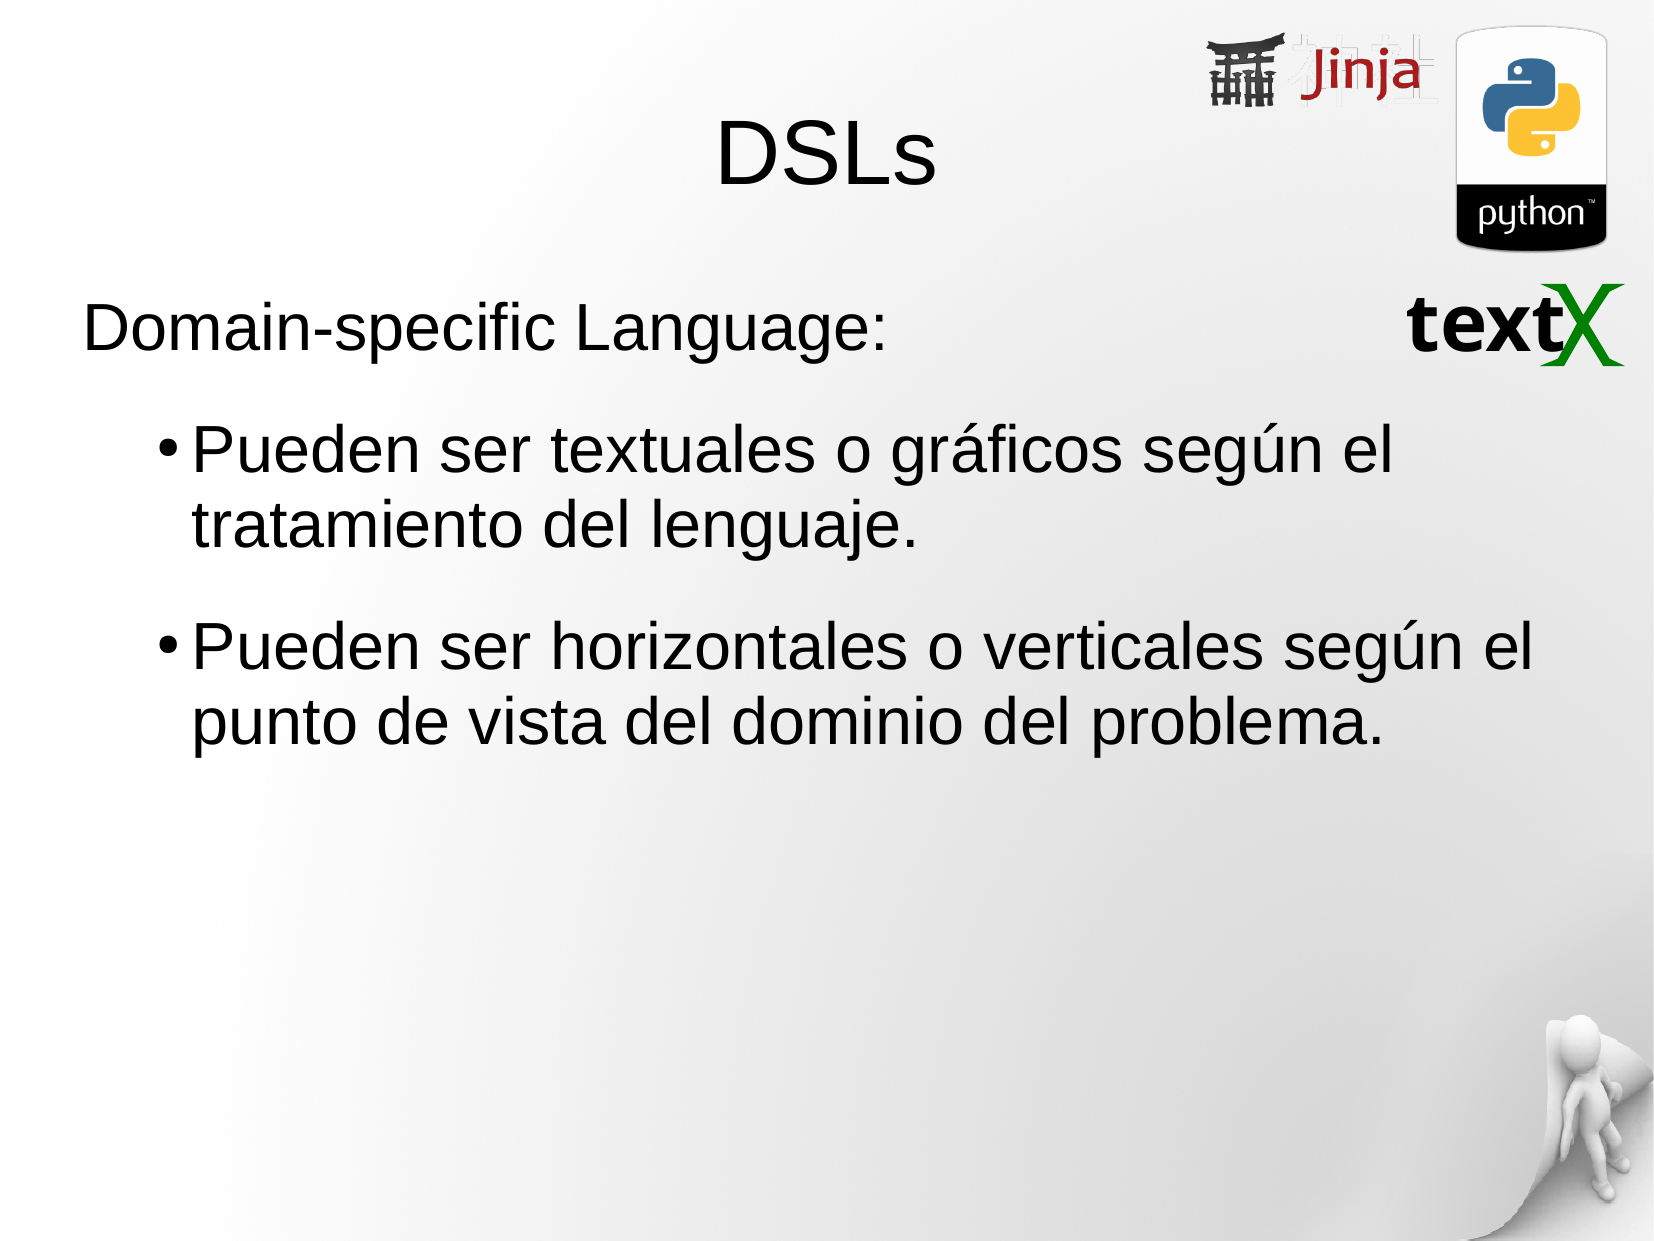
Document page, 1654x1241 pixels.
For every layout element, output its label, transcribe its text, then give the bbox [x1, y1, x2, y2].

title DSLs [82, 49, 1571, 257]
picture [0, 0, 1654, 1241]
subtitle Domain-specific Language: Pueden ser textuales o gráficos según el tratamiento del lenguaje. Pueden ser horizontales o verticales según el punto de vista del dominio del problema. [82, 290, 1571, 1010]
